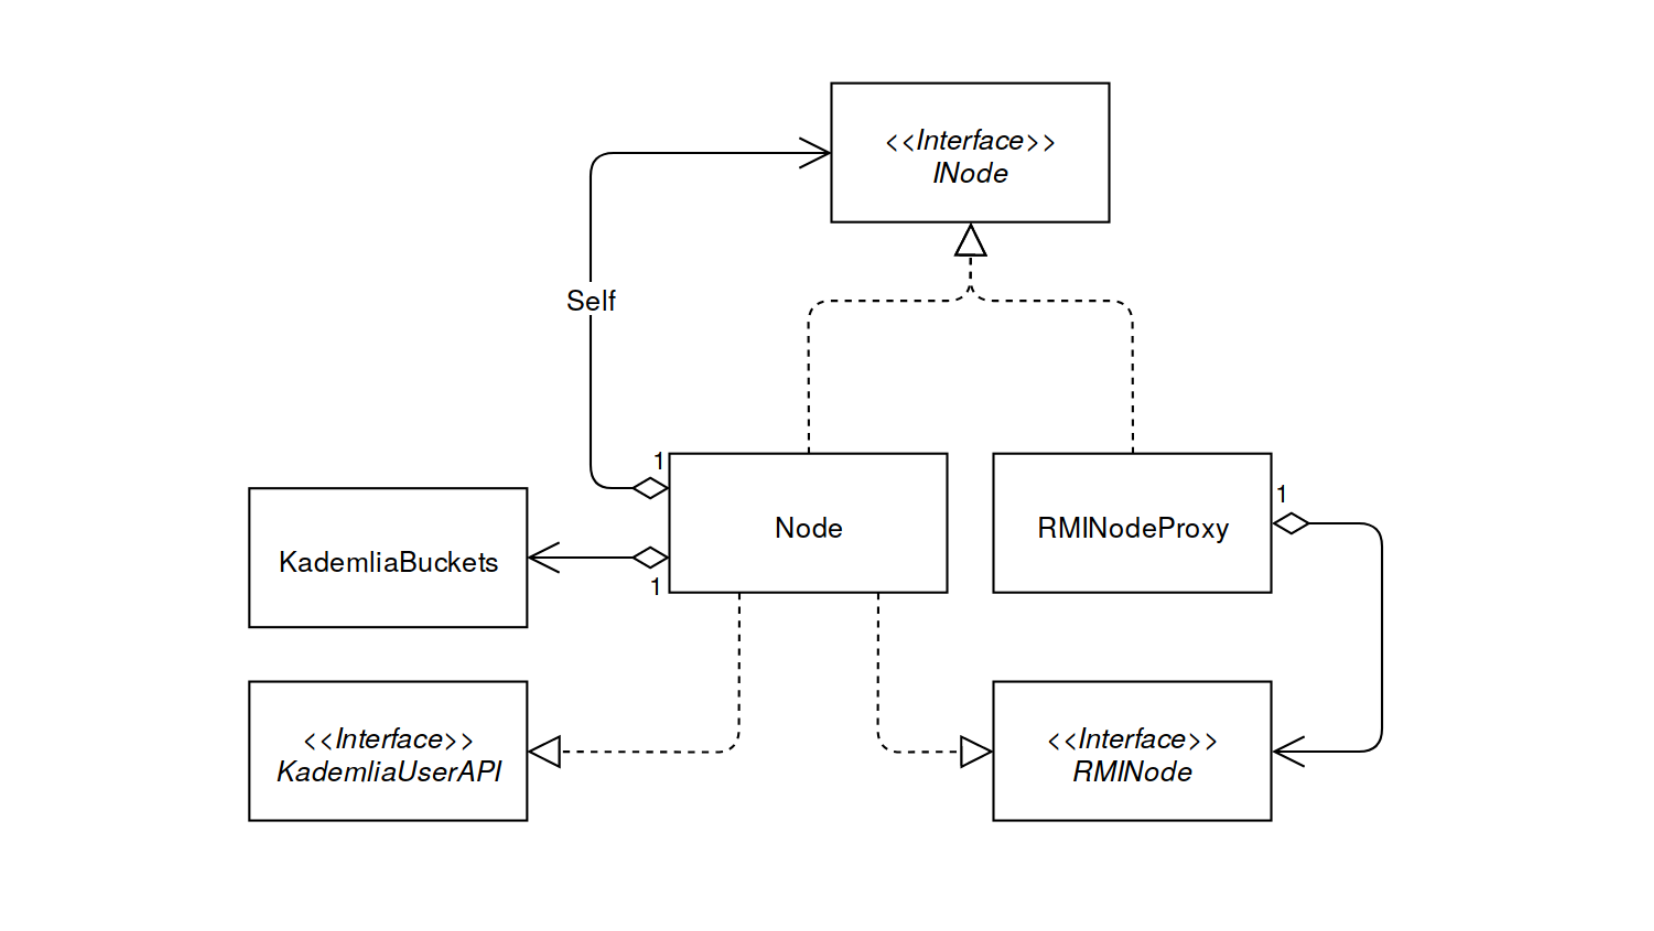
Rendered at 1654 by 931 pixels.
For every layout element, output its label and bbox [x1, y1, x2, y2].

picture [230, 70, 1412, 851]
